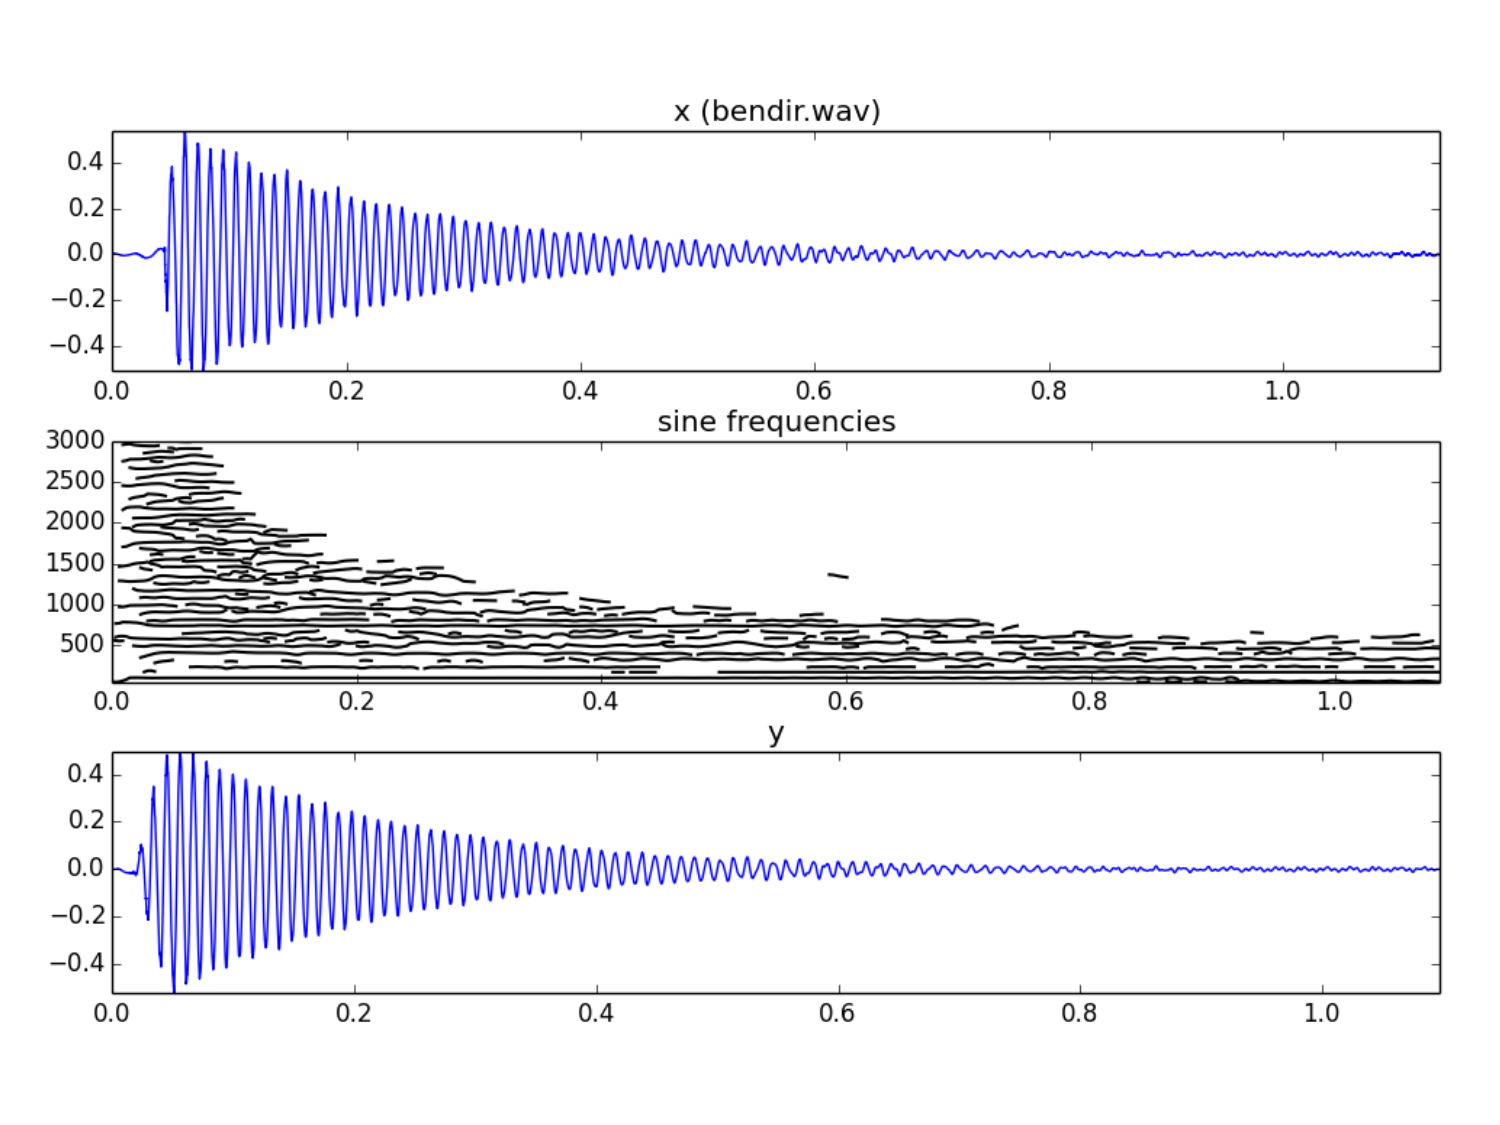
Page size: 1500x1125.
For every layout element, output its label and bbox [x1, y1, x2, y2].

picture [12, 72, 1479, 1061]
